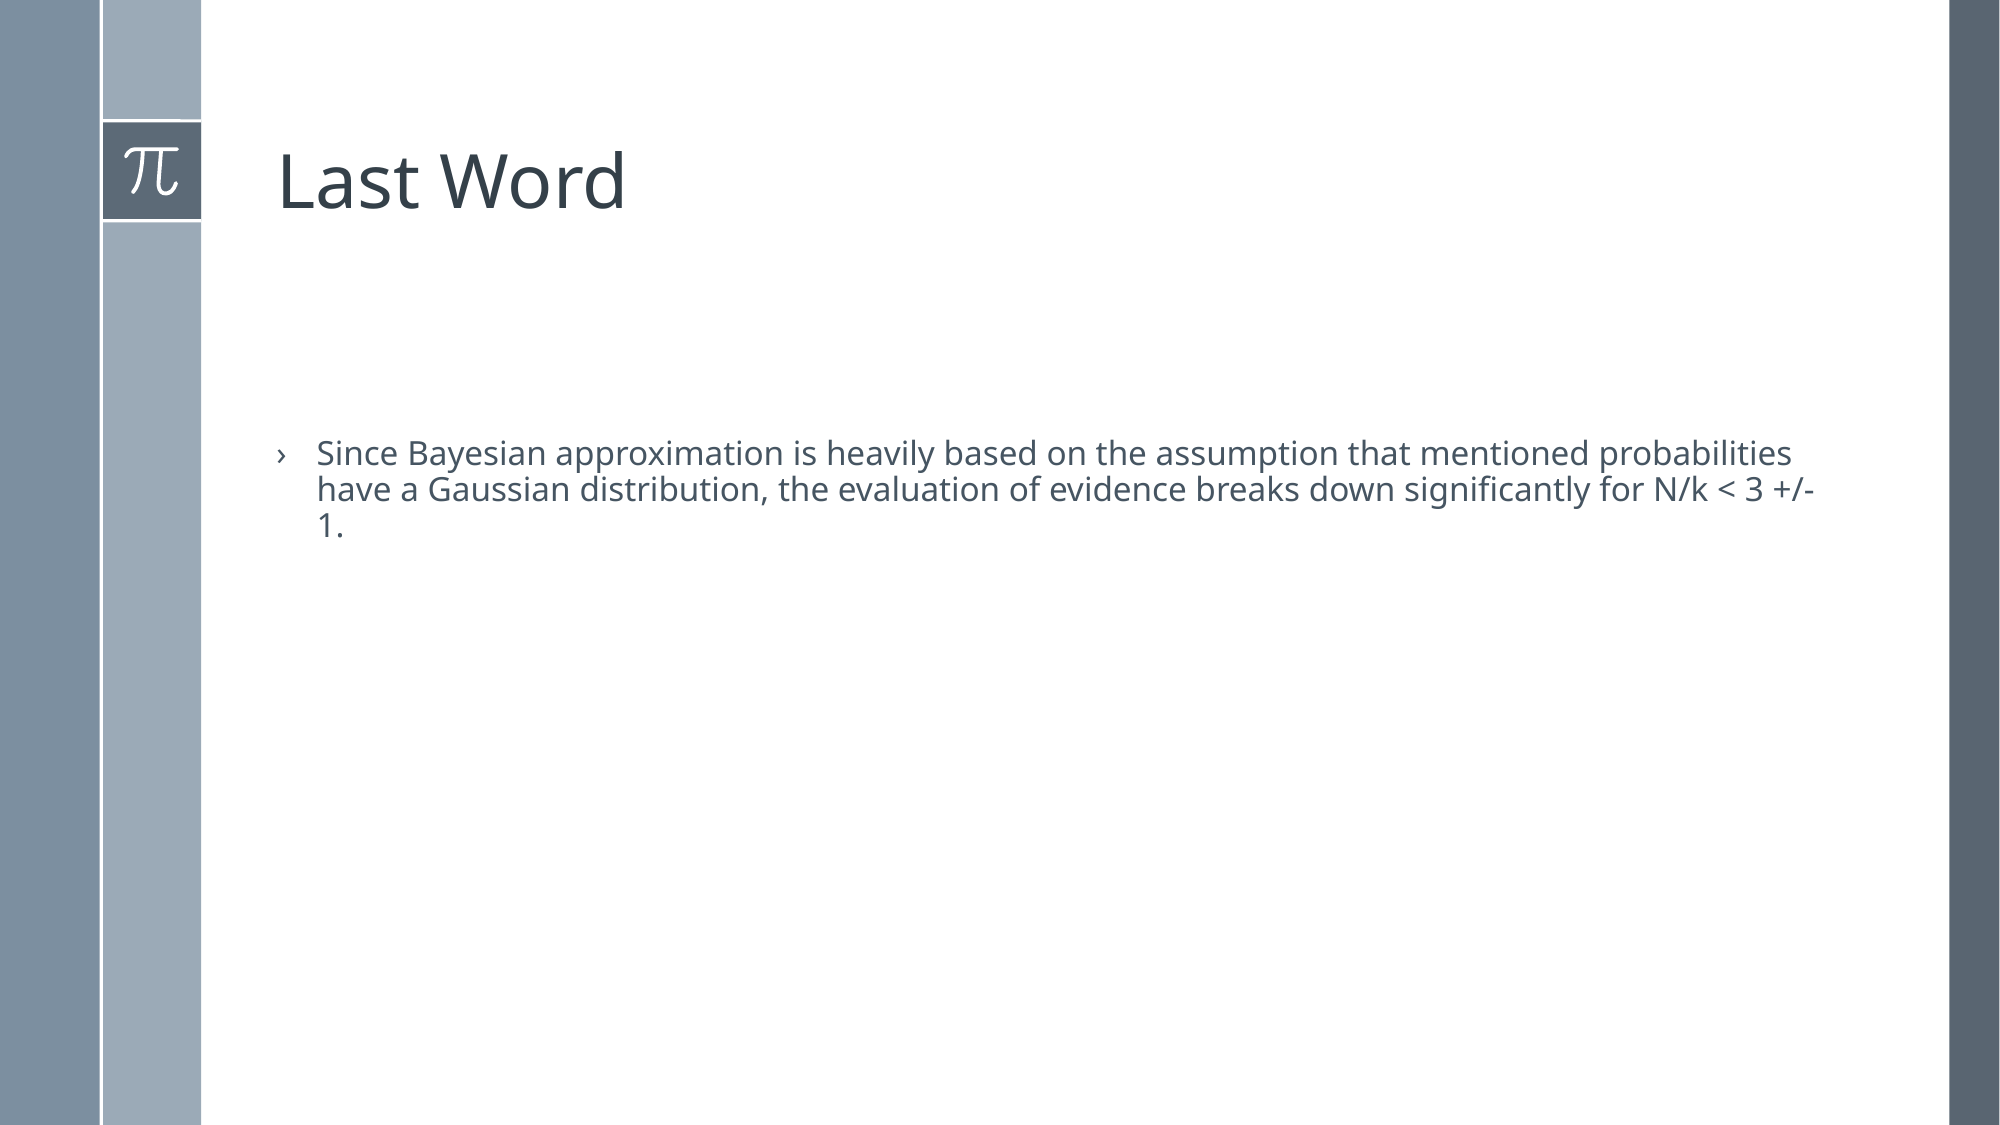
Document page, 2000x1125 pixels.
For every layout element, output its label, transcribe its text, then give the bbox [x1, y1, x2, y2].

text_box Since Bayesian approximation is heavily based on the assumption that mentioned probabilities have a Gaussian distribution, the evaluation of evidence breaks down significantly for N/k < 3 +/- 1. [261, 262, 1845, 1013]
text_box Last Word [261, 29, 1867, 233]
